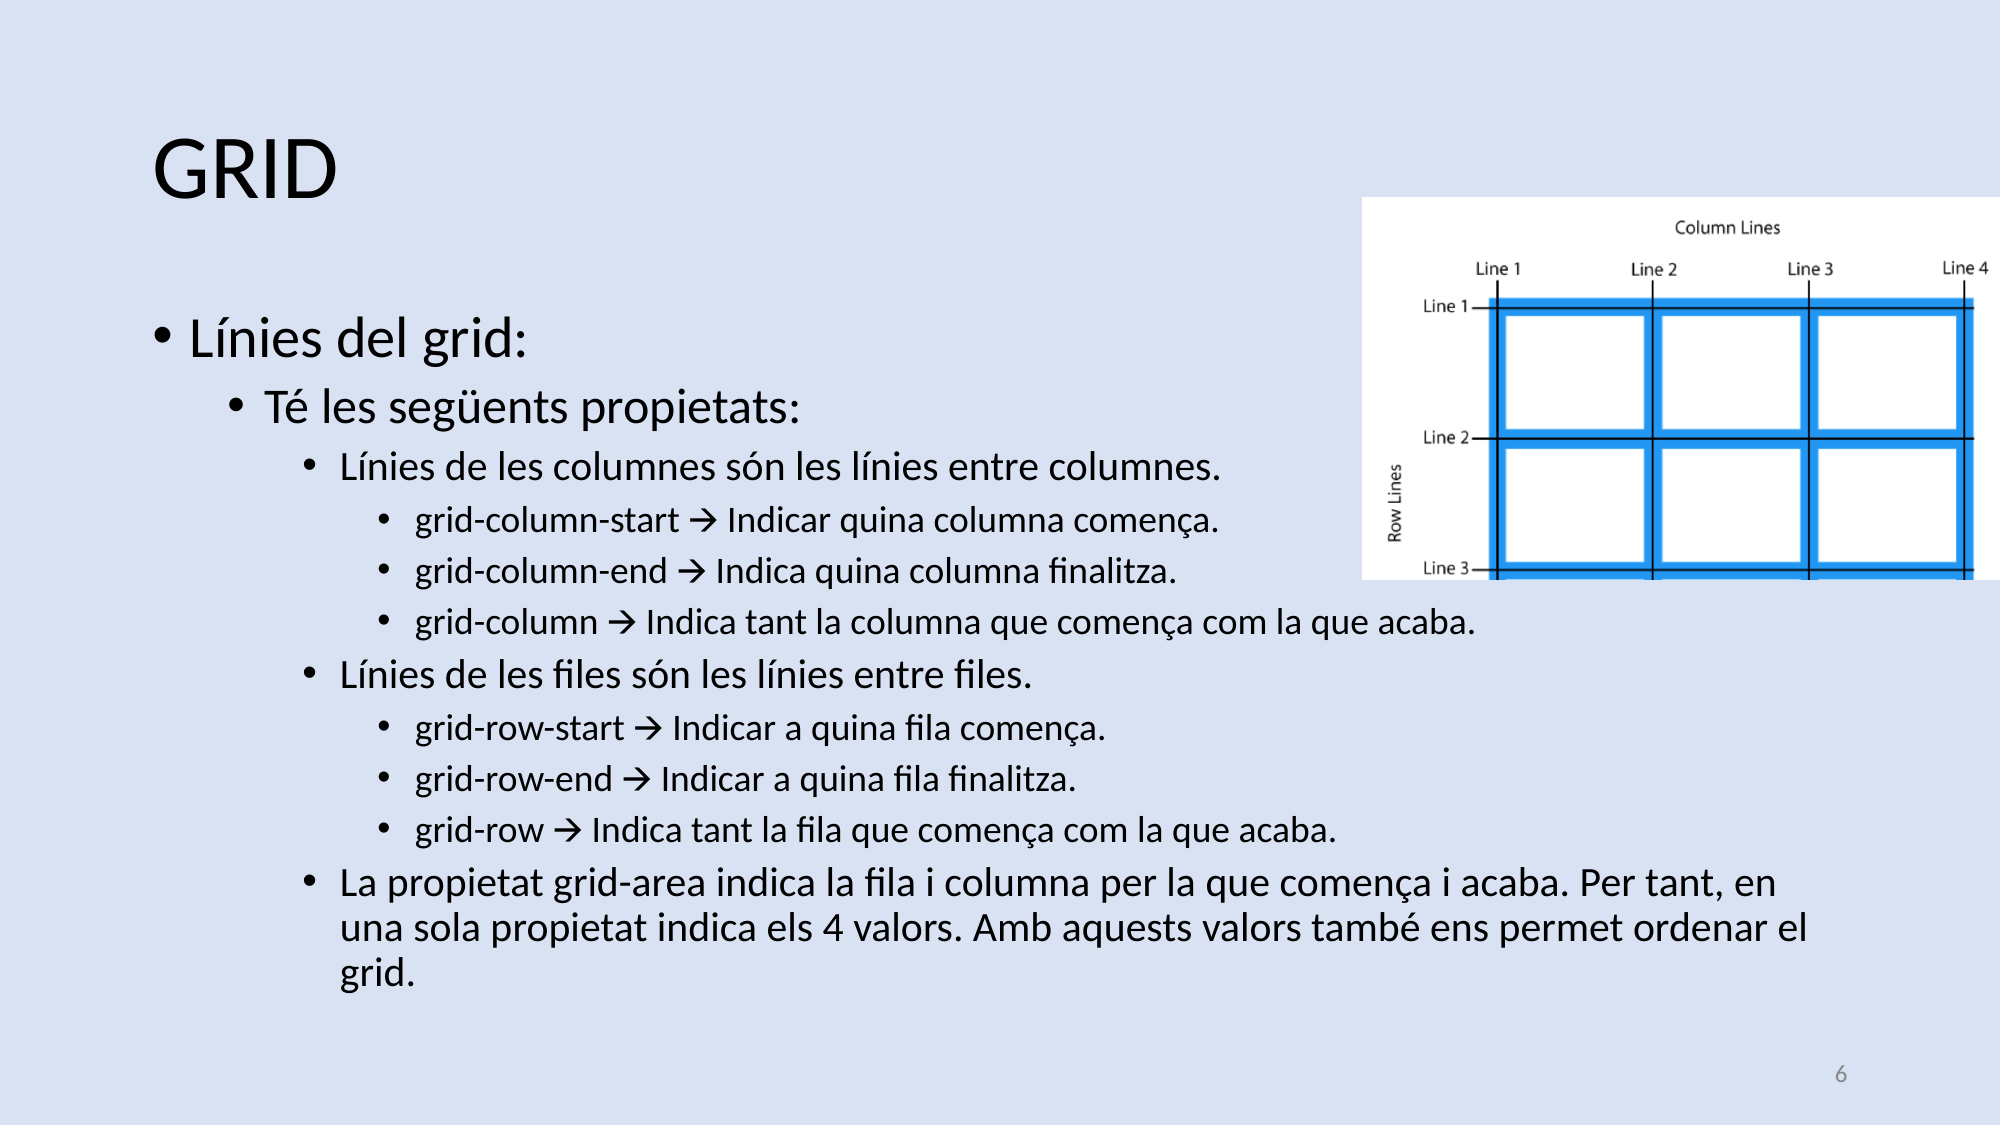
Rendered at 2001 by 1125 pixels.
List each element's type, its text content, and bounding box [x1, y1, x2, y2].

picture [1362, 197, 2000, 580]
title GRID [137, 59, 1863, 278]
list Línies del grid: Té les següents propietats: Línies de les columnes són les línies entre columnes. grid-column-start 🡪 Indicar quina columna comença. grid-column-end 🡪 Indica quina columna finalitza. grid-column 🡪 Indica tant la columna que comença com la que acaba. Línies de les files són les línies entre files. grid-row-start 🡪 Indicar a quina fila comença. grid-row-end 🡪 Indicar a quina fila finalitza. grid-row 🡪 Indica tant la fila que comença com la que acaba. La propietat grid-area indica la fila i columna per la que comença i acaba. Per tant, en una sola propietat indica els 4 valors. Amb aquests valors també ens permet ordenar el grid. [137, 299, 1863, 1014]
slide_number <number> [1412, 1042, 1863, 1103]
